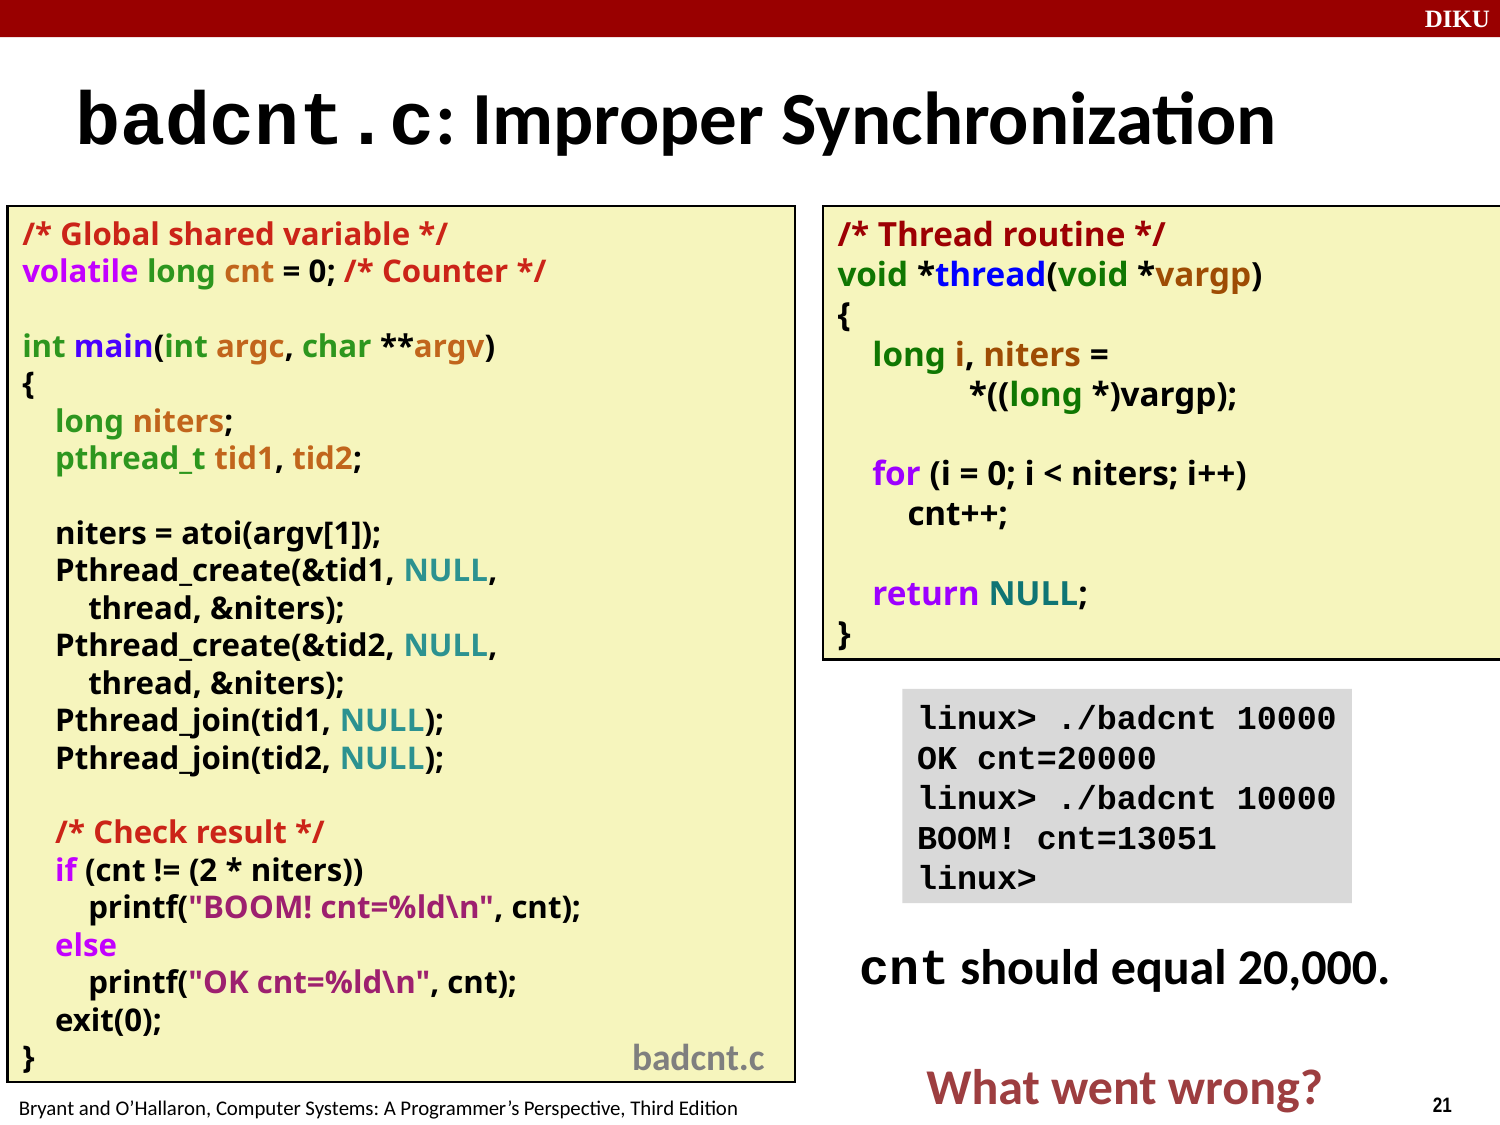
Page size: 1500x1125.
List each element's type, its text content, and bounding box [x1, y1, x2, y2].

text_box linux> ./badcnt 10000 OK cnt=20000 linux> ./badcnt 10000 BOOM! cnt=13051 linux> [902, 688, 1352, 904]
text_box /* Global shared variable */ volatile long cnt = 0; /* Counter */ int main(int argc, char **argv) { long niters; pthread_t tid1, tid2; niters = atoi(argv[1]); Pthread_create(&tid1, NULL, thread, &niters); Pthread_create(&tid2, NULL, thread, &niters); Pthread_join(tid1, NULL); Pthread_join(tid2, NULL); /* Check result */ if (cnt != (2 * niters)) printf("BOOM! cnt=%ld\n", cnt); else printf("OK cnt=%ld\n", cnt); exit(0); } [7, 206, 795, 1083]
text_box badcnt.c [617, 1025, 780, 1085]
text_box badcnt.c: Improper Synchronization [60, 24, 1500, 205]
text_box /* Thread routine */ void *thread(void *vargp) { long i, niters = *((long *)vargp); for (i = 0; i < niters; i++) cnt++; return NULL; } [822, 205, 1500, 660]
text_box cnt should equal 20,000. What went wrong? [837, 934, 1413, 1114]
